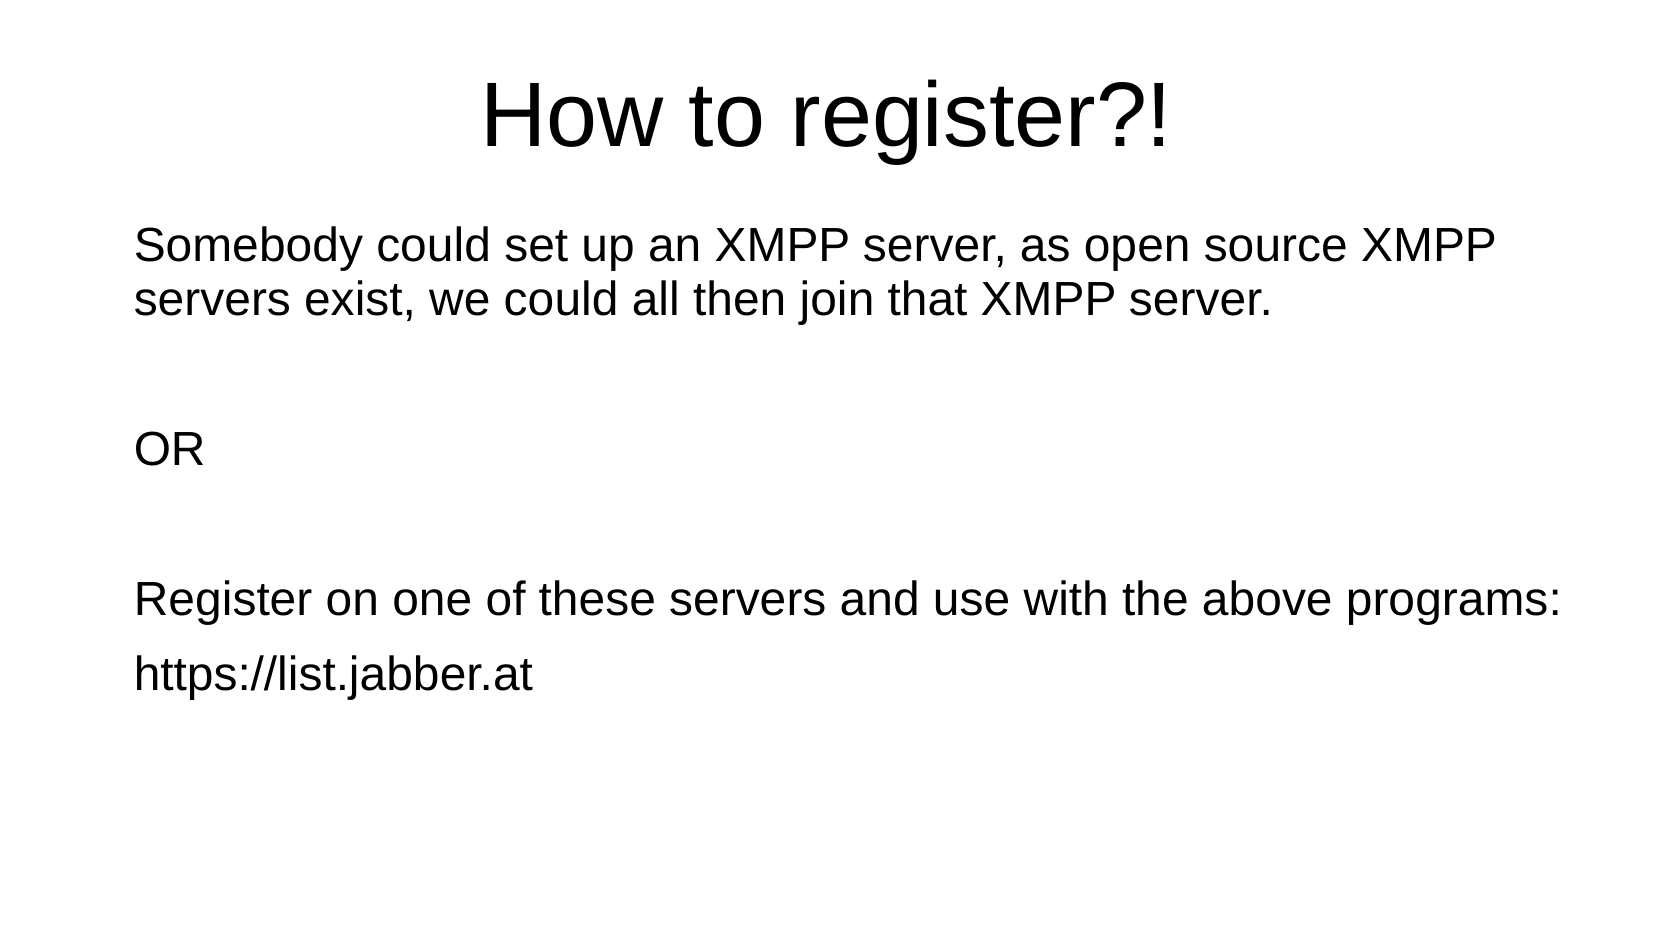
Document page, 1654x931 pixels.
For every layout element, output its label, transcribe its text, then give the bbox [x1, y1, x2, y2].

list Somebody could set up an XMPP server, as open source XMPP servers exist, we could all then join that XMPP server. OR Register on one of these servers and use with the above programs: https://list.jabber.at [82, 217, 1571, 757]
title How to register?! [82, 37, 1571, 193]
